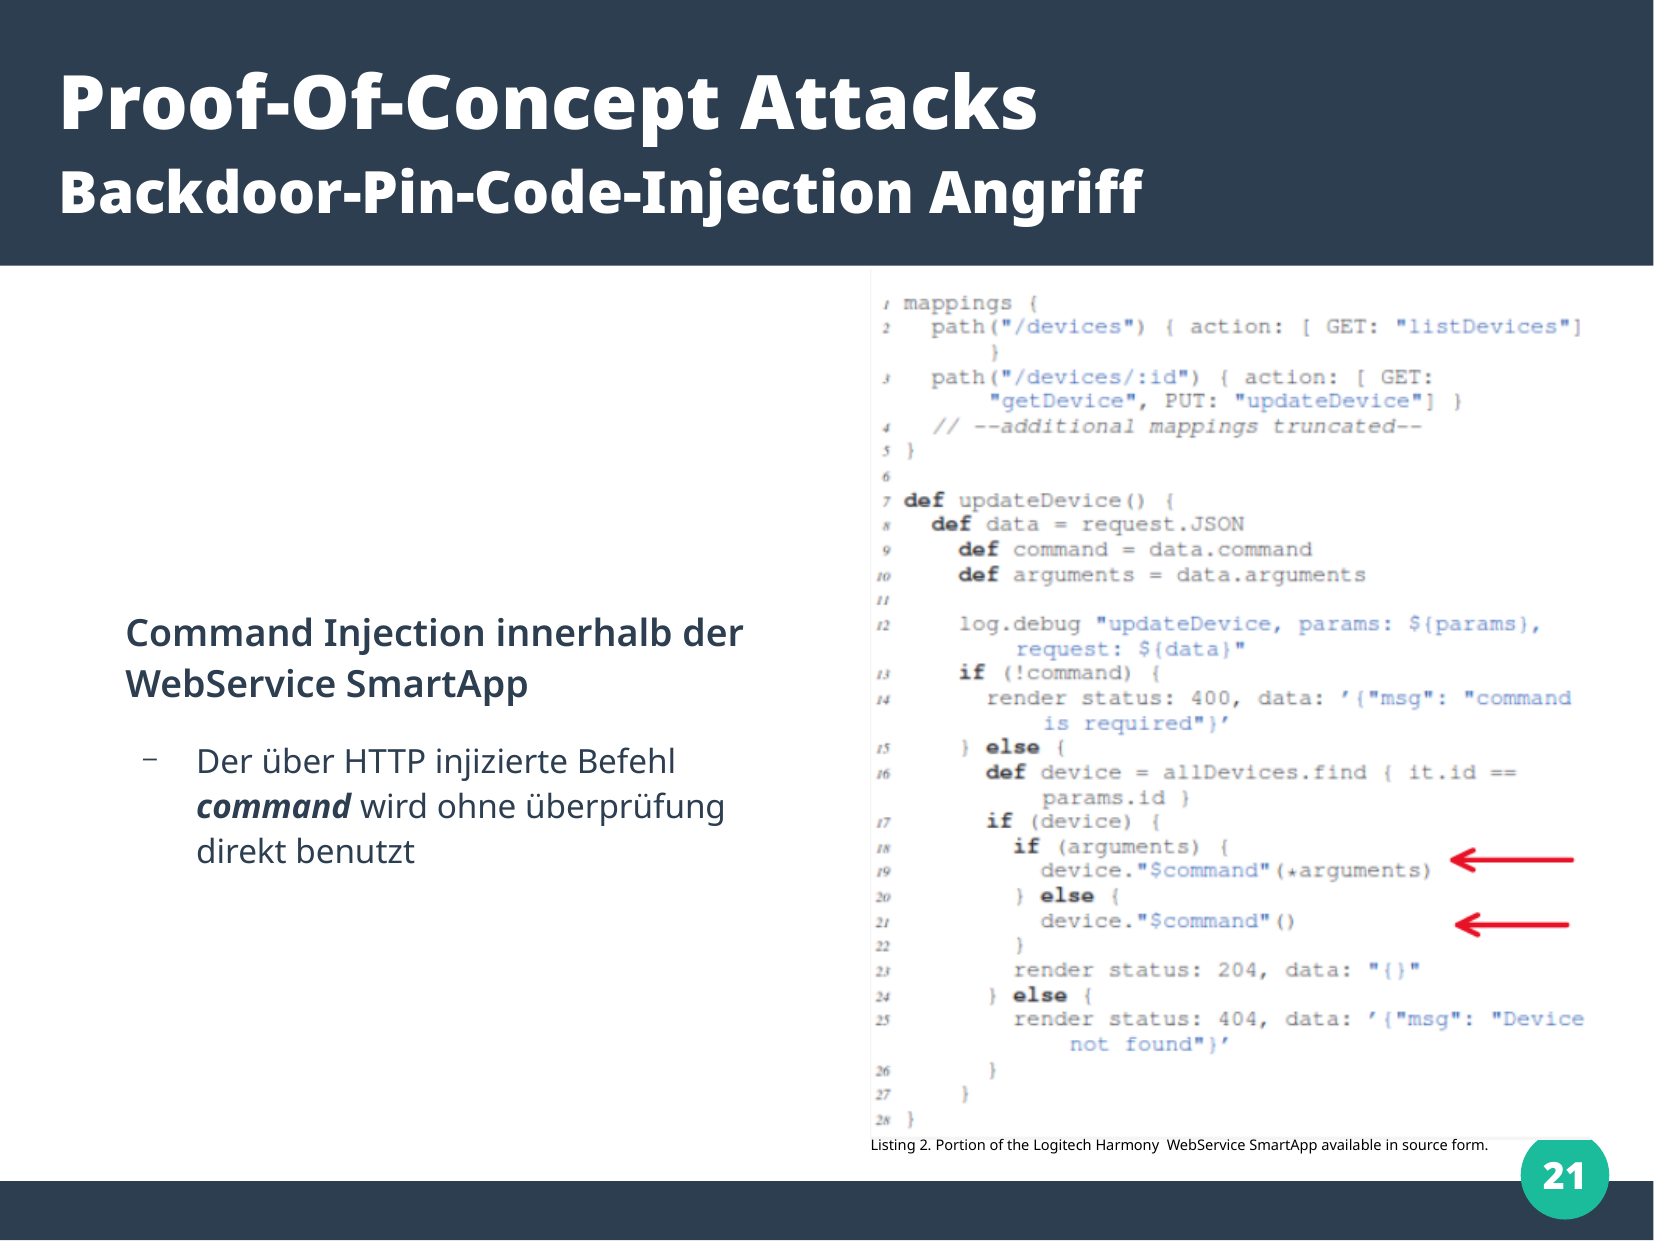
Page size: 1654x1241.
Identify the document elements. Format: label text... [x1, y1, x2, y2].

title Proof-Of-Concept Attacks Backdoor-Pin-Code-Injection Angriff [59, 49, 1595, 207]
picture [870, 269, 1591, 1141]
text_box Listing 2. Portion of the Logitech Harmony WebService SmartApp available in source form. [855, 1127, 1550, 1188]
list Command Injection innerhalb der WebService SmartApp Der über HTTP injizierte Befehl command wird ohne überprüfung direkt benutzt [54, 313, 870, 1141]
